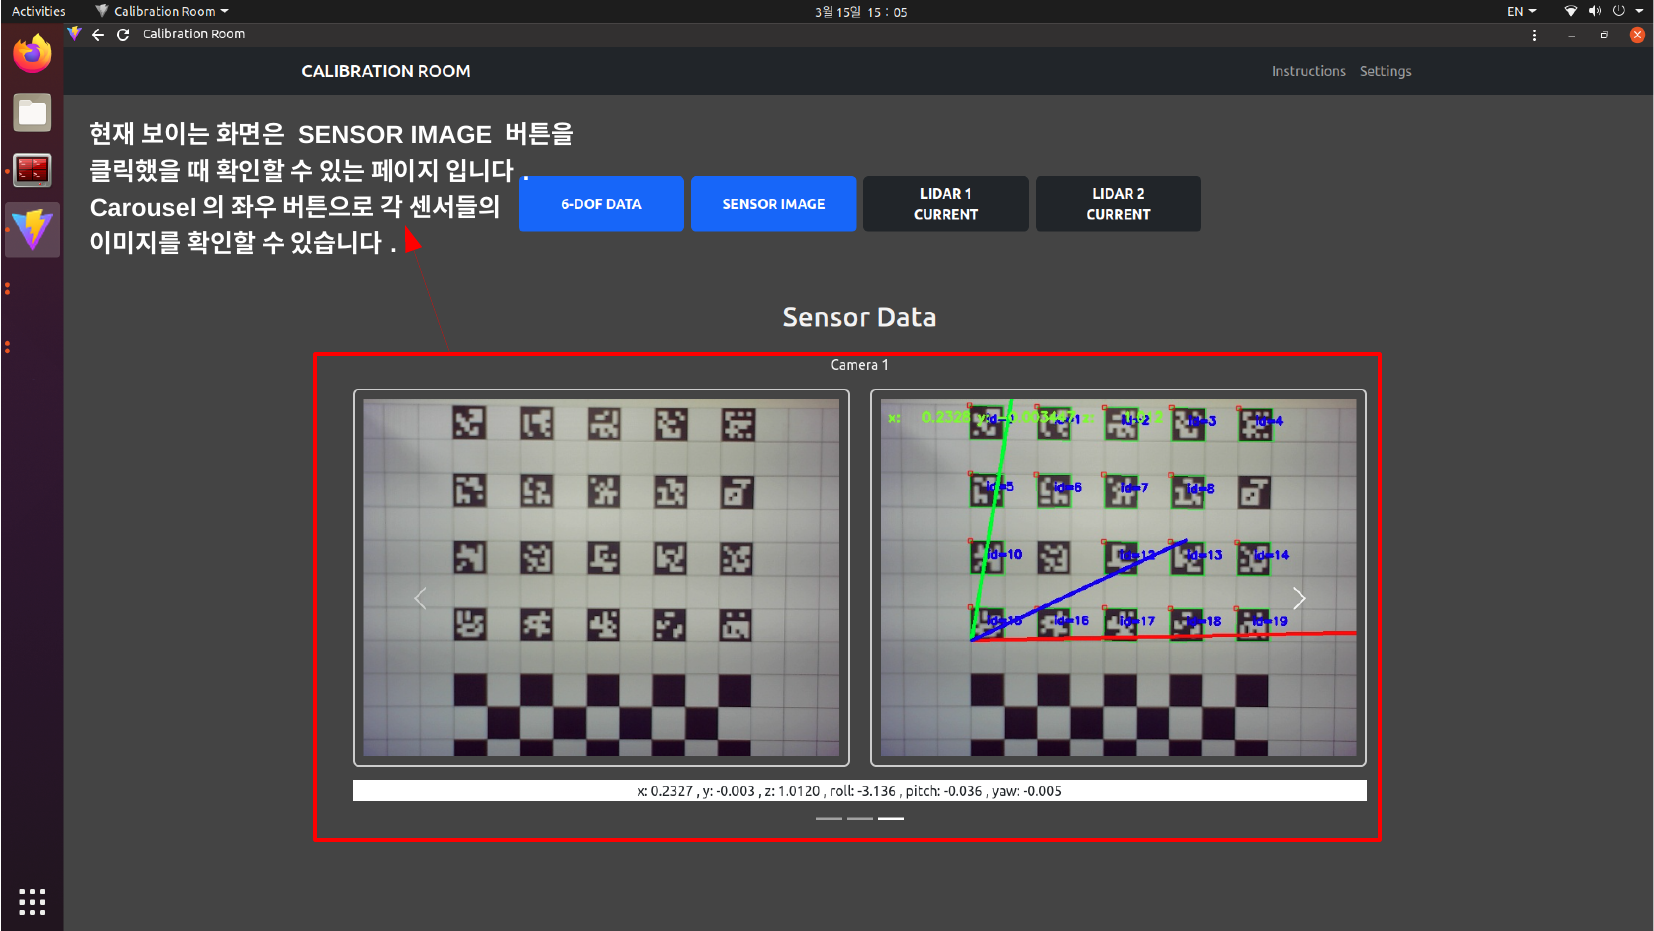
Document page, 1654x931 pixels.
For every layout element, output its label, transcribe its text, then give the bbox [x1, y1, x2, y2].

text_box 현재 보이는 화면은 SENSOR IMAGE 버튼을 클릭했을 때 확인할 수 있는 페이지 입니다. Carousel의 좌우 버튼으로 각 센서들의 이미지를 확인할 수 있습니다. [75, 150, 601, 226]
picture [1, 0, 1654, 931]
